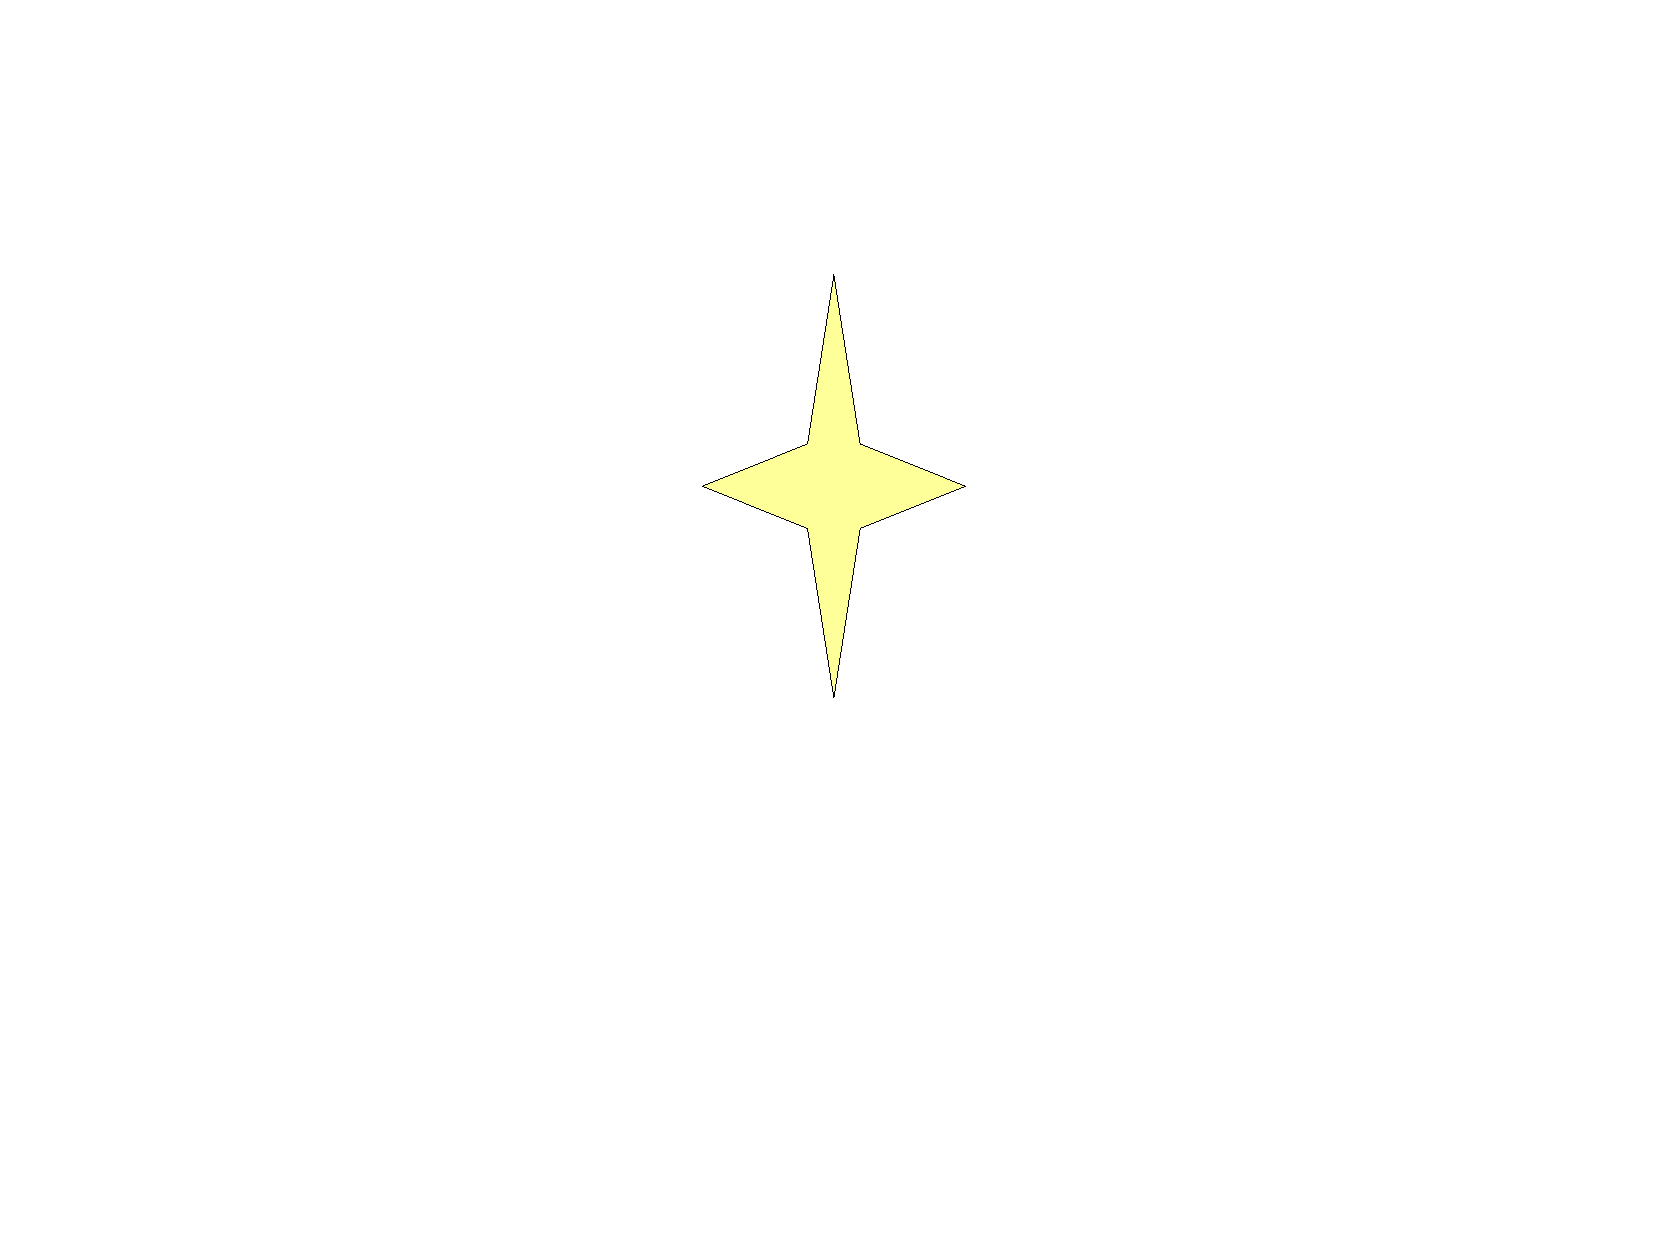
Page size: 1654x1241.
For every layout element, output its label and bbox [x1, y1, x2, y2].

text_box [702, 274, 966, 698]
